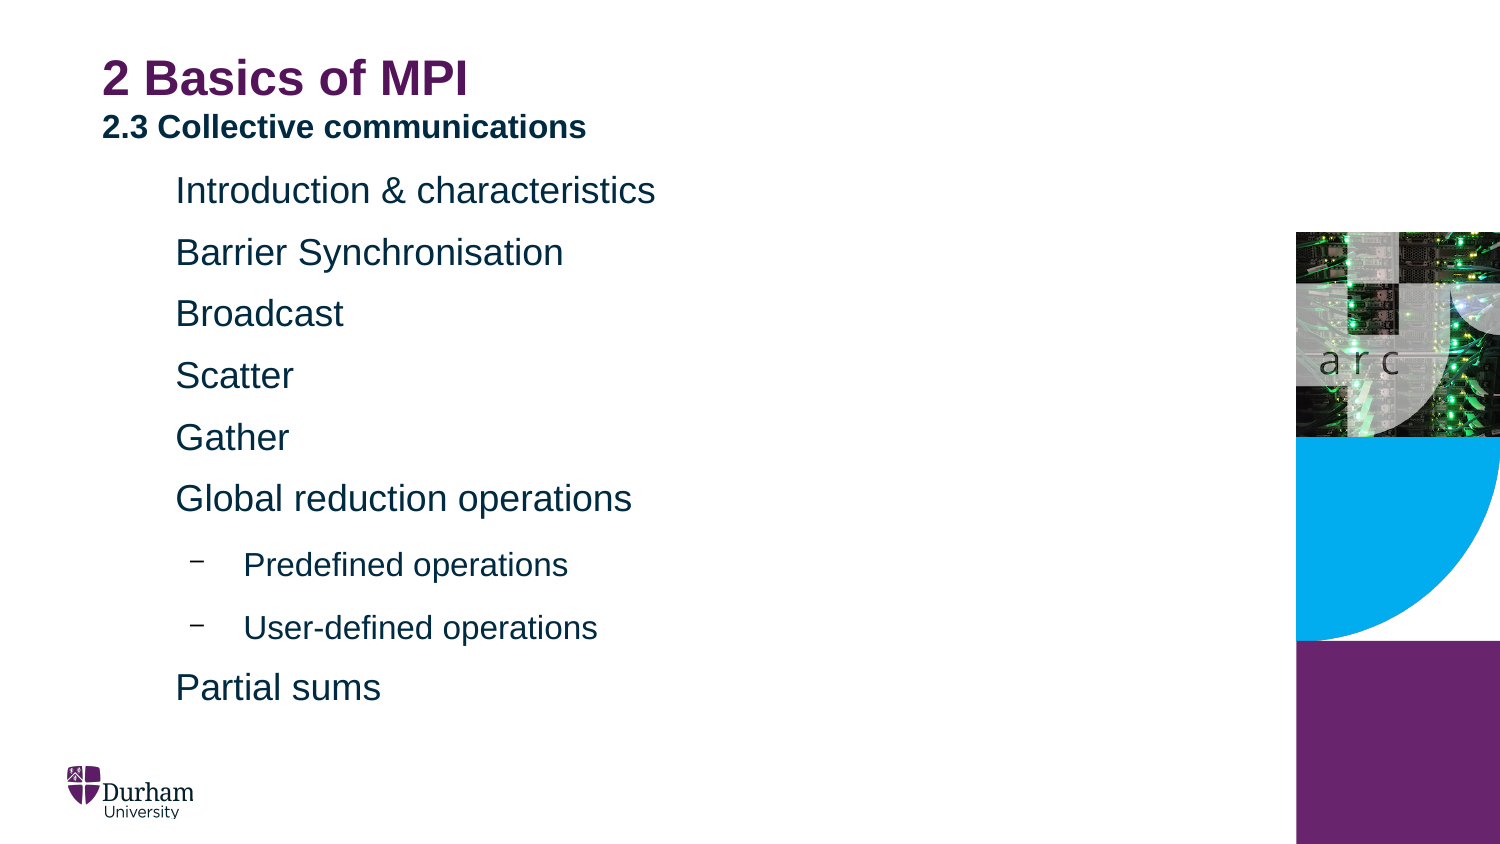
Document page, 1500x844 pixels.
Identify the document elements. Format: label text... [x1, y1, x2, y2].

list Introduction & characteristics Barrier Synchronisation Broadcast Scatter Gather Global reduction operations Predefined operations User-defined operations Partial sums [101, 166, 1215, 751]
text_box [1296, 640, 1500, 844]
picture [1296, 232, 1500, 436]
title 2 Basics of MPI 2.3 Collective communications [101, 45, 1399, 187]
picture [1332, 467, 1500, 640]
picture [67, 766, 193, 819]
